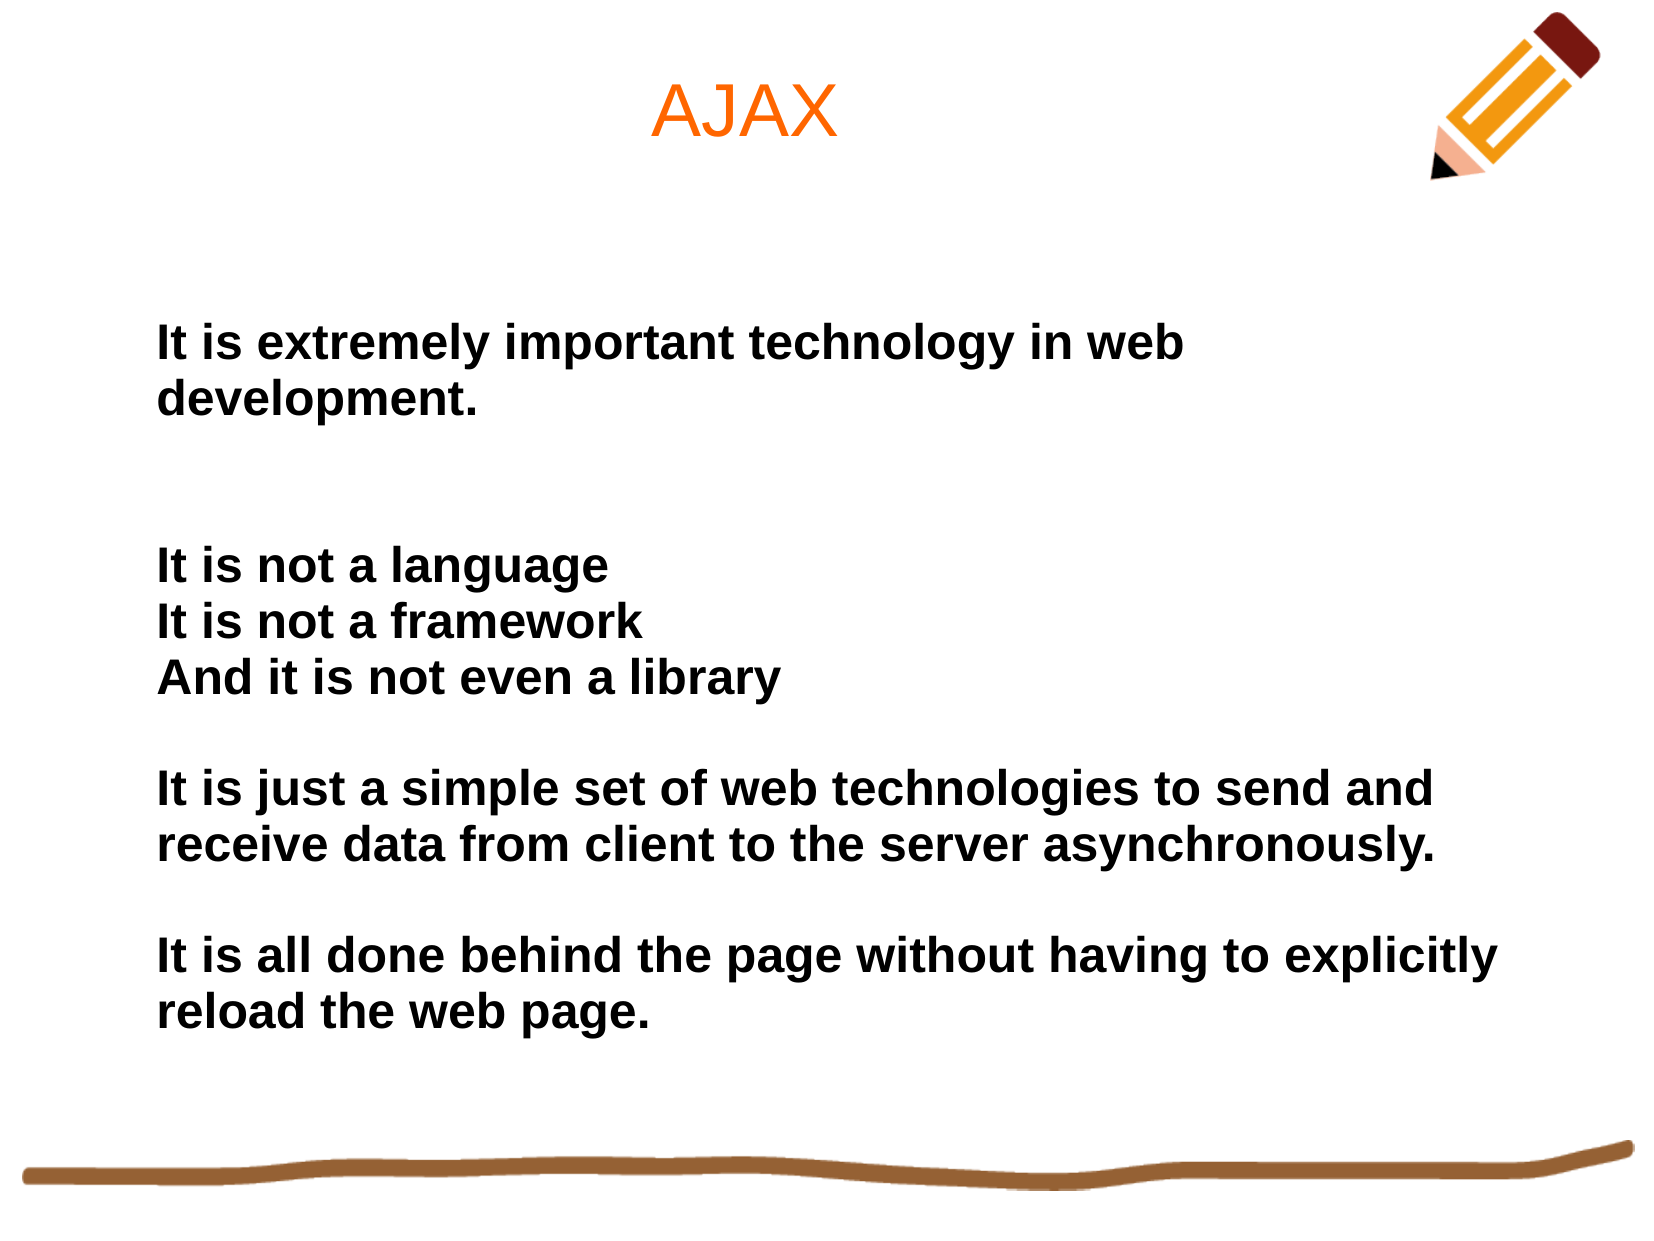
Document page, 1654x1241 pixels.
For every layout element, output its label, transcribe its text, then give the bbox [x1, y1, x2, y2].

title AJAX [82, 49, 1430, 172]
picture [22, 1140, 1635, 1191]
text_box It is extremely important technology in web development. It is not a language It is not a framework And it is not even a library It is just a simple set of web technologies to send and receive data from client to the server asynchronously. It is all done behind the page without having to explicitly reload the web page. [141, 307, 1524, 1103]
picture [1430, 12, 1601, 181]
